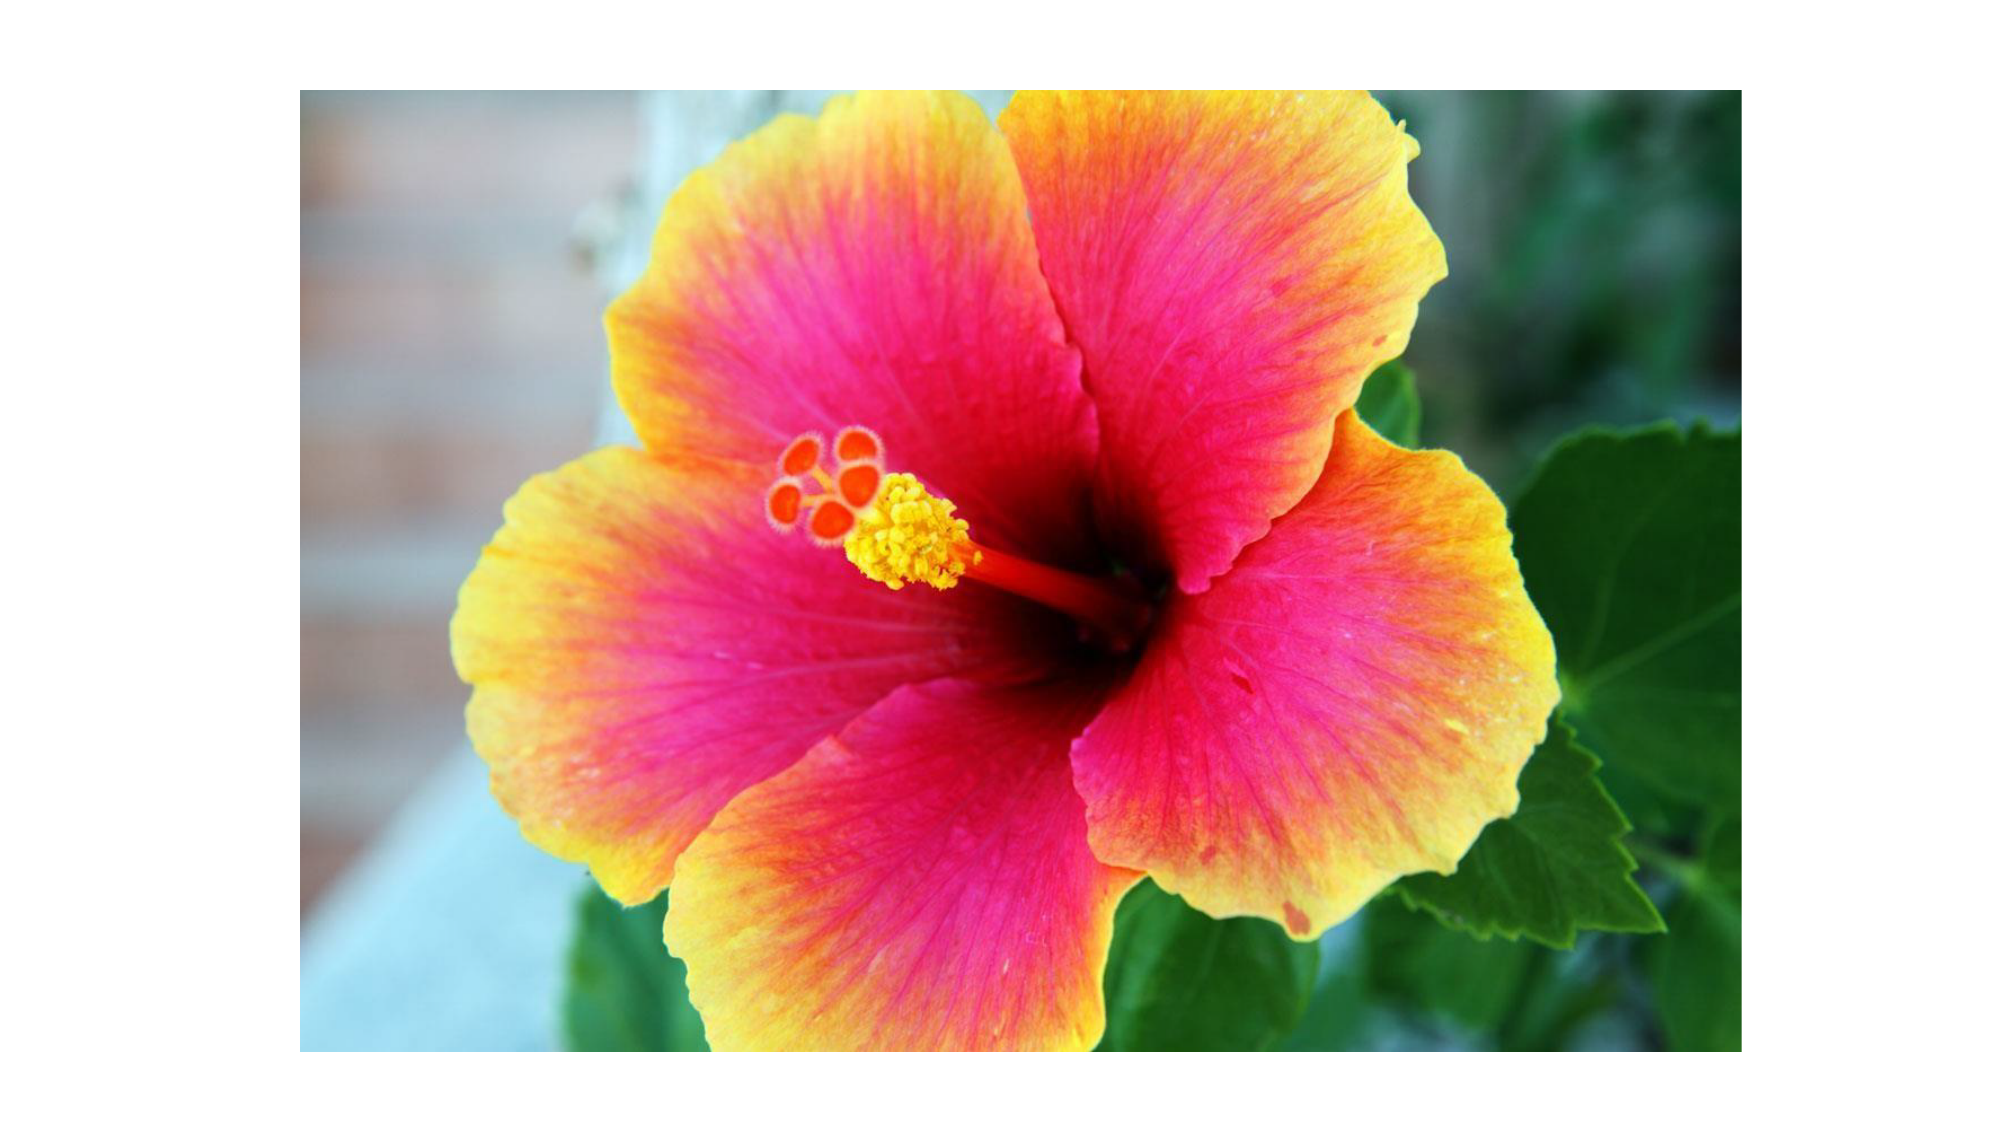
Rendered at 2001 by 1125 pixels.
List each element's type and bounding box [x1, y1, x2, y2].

picture [300, 90, 1742, 1052]
